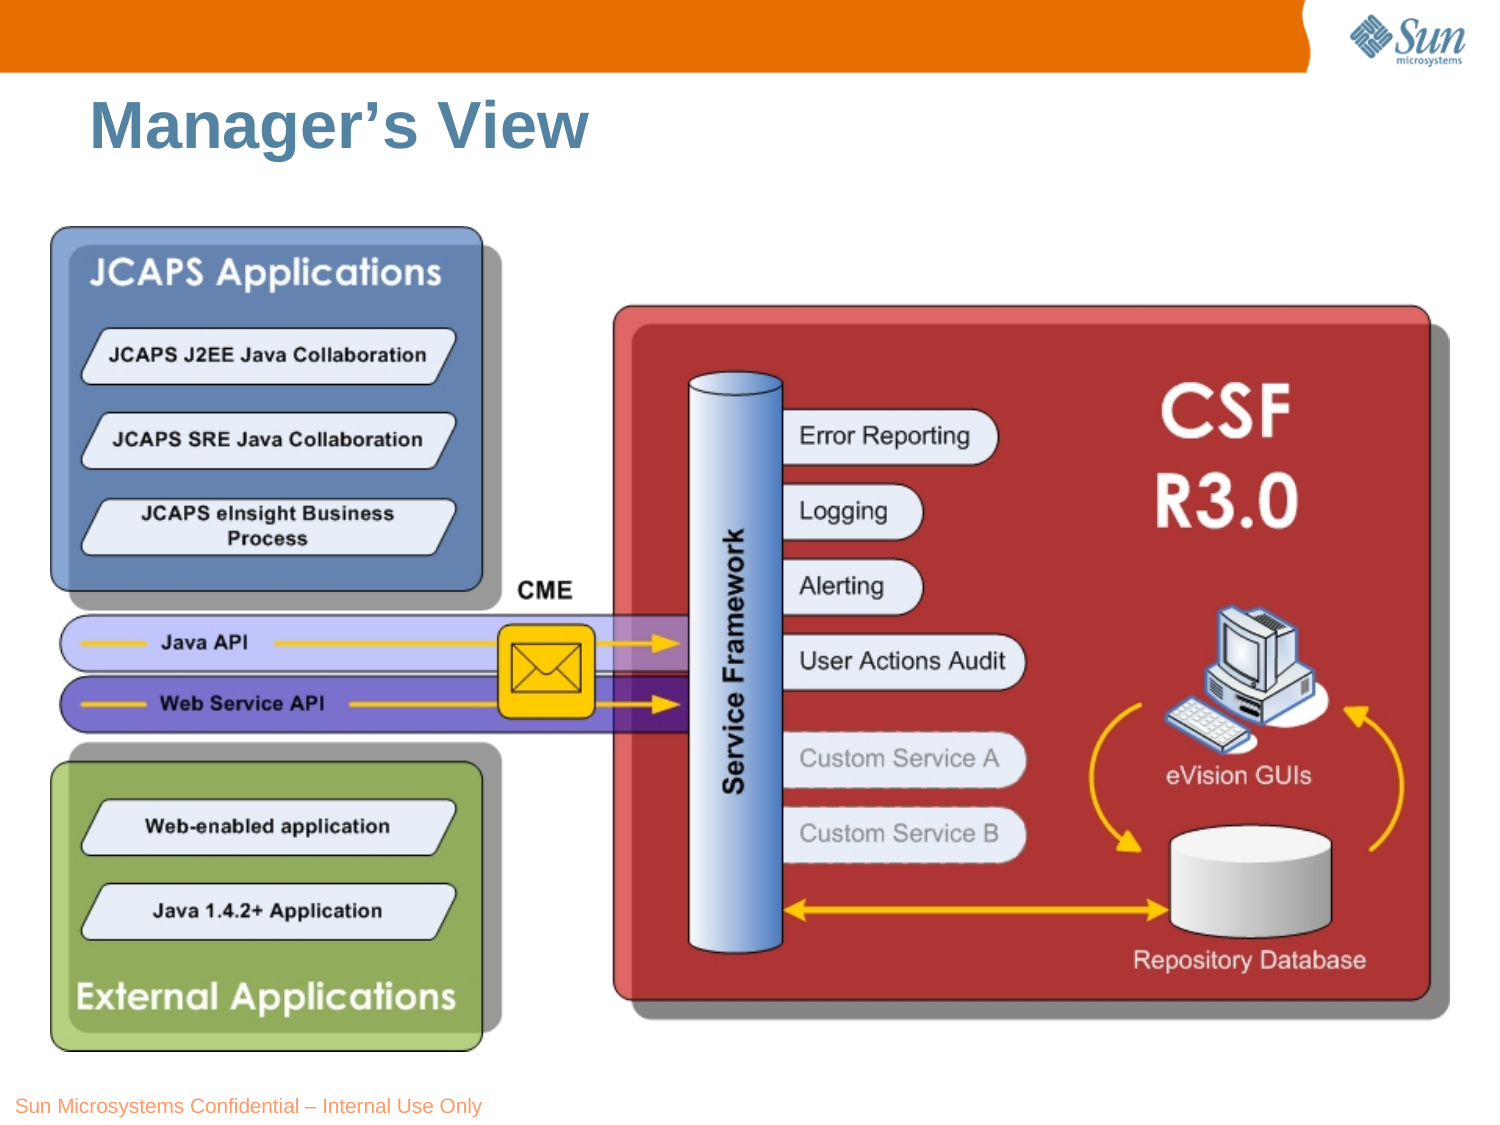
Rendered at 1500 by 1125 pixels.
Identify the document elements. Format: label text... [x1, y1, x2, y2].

picture [0, 0, 1500, 75]
picture [50, 226, 1450, 1052]
title Manager’s View [75, 79, 1426, 226]
